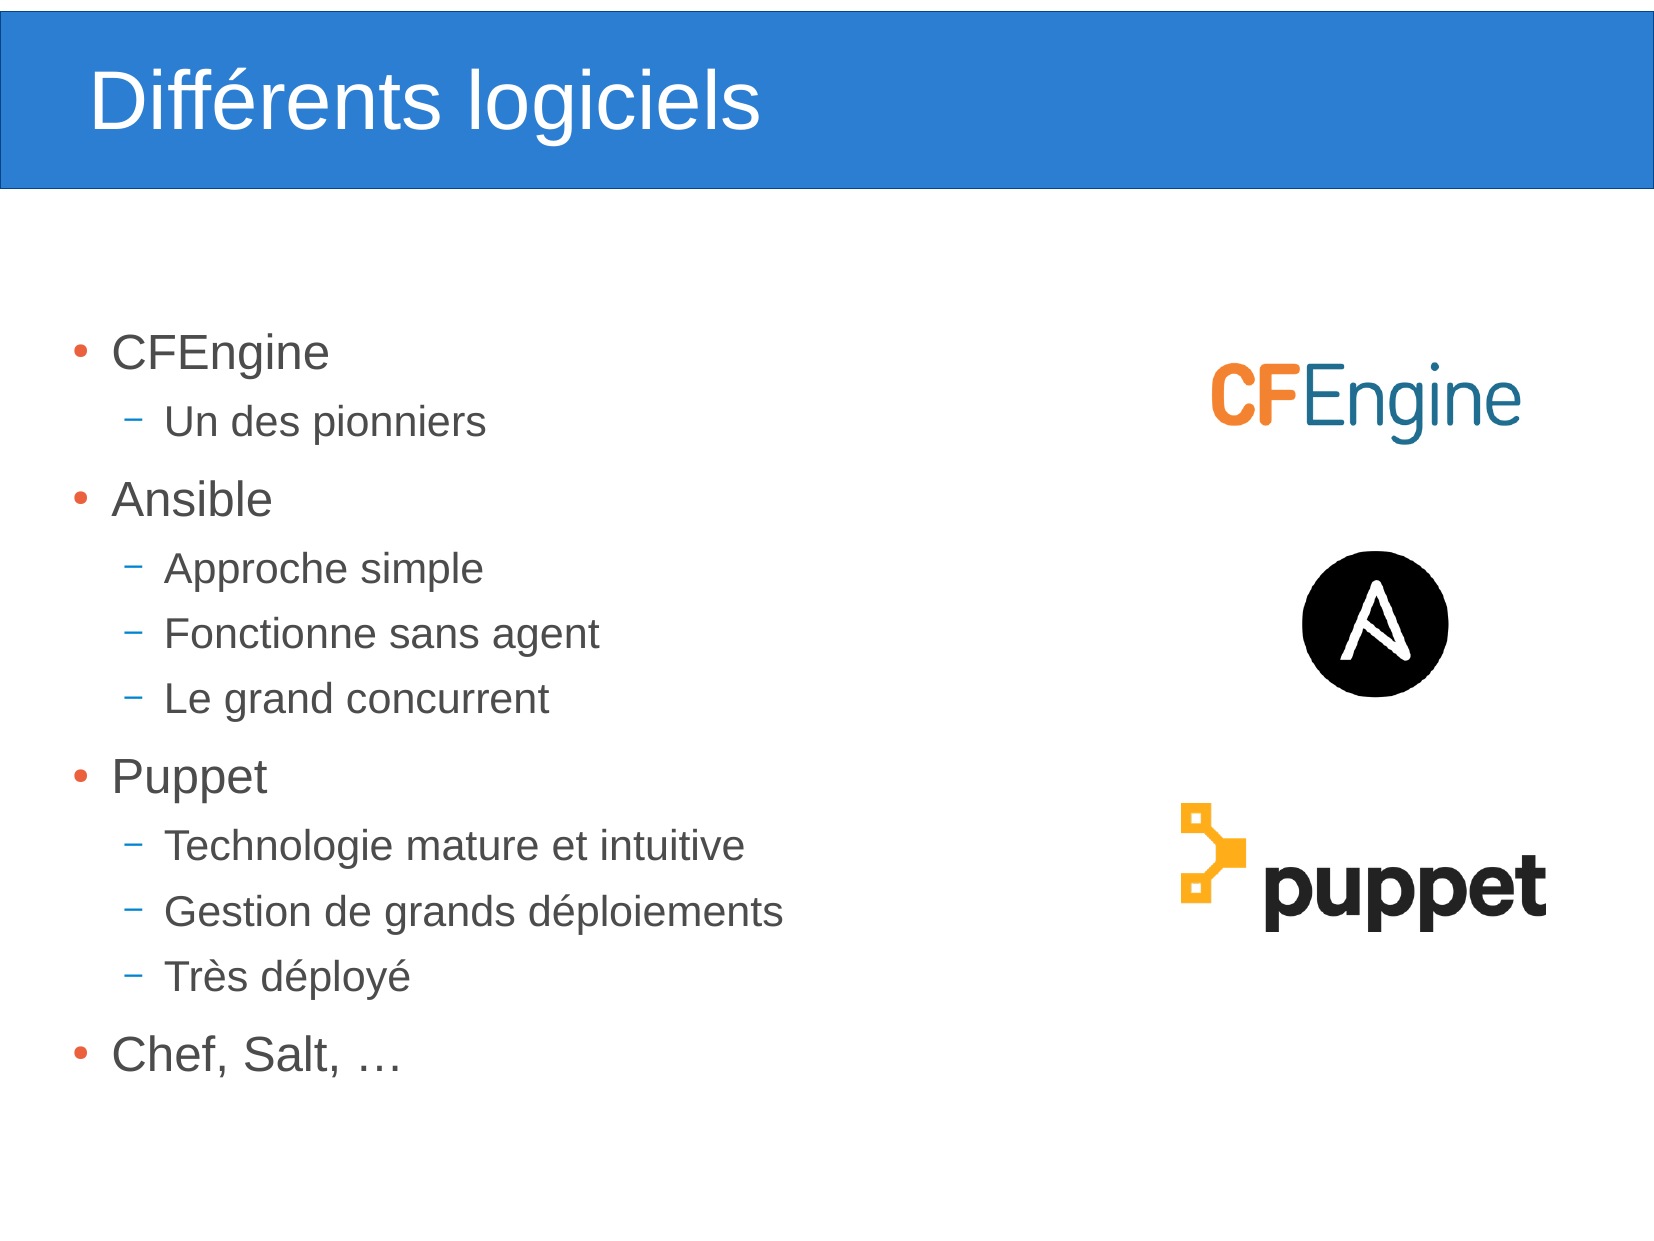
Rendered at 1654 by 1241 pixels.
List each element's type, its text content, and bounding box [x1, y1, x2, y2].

list CFEngine Un des pionniers Ansible Approche simple Fonctionne sans agent Le grand concurrent Puppet Technologie mature et intuitive Gestion de grands déploiements Très déployé Chef, Salt, … [59, 324, 1565, 1093]
picture [1294, 543, 1453, 705]
picture [1180, 318, 1552, 473]
picture [1181, 803, 1546, 932]
title Différents logiciels [0, 11, 1654, 189]
